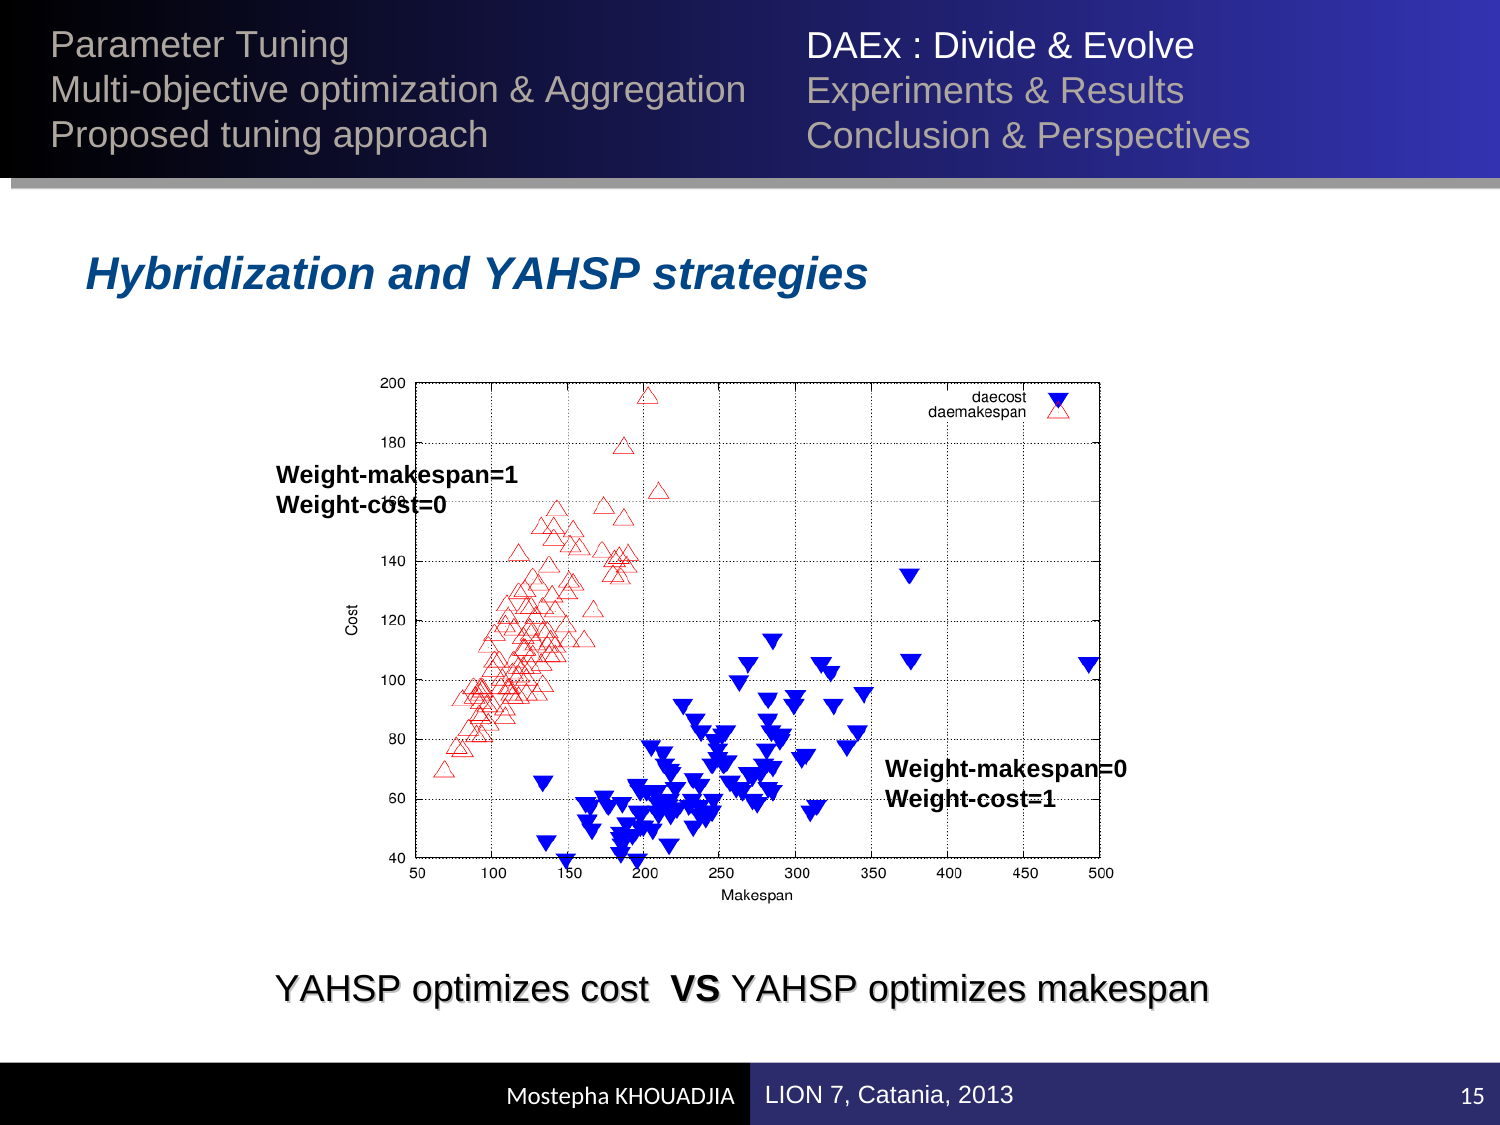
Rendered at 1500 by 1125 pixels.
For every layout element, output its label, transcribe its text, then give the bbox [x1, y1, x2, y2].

text_box Parameter Tuning Multi-objective optimization & Aggregation Proposed tuning approach [35, 12, 815, 519]
text_box Weight-makespan=1 Weight-cost=0 [261, 519, 534, 526]
picture [330, 366, 1134, 910]
text_box DAEx : Divide & Evolve Experiments & Results Conclusion & Perspectives [815, 13, 1500, 164]
text_box Hybridization and YAHSP strategies [70, 236, 1158, 922]
text_box Weight-makespan=0 Weight-cost=1 [870, 745, 1143, 821]
text_box YAHSP optimizes cost VS YAHSP optimizes makespan [259, 956, 1225, 1017]
